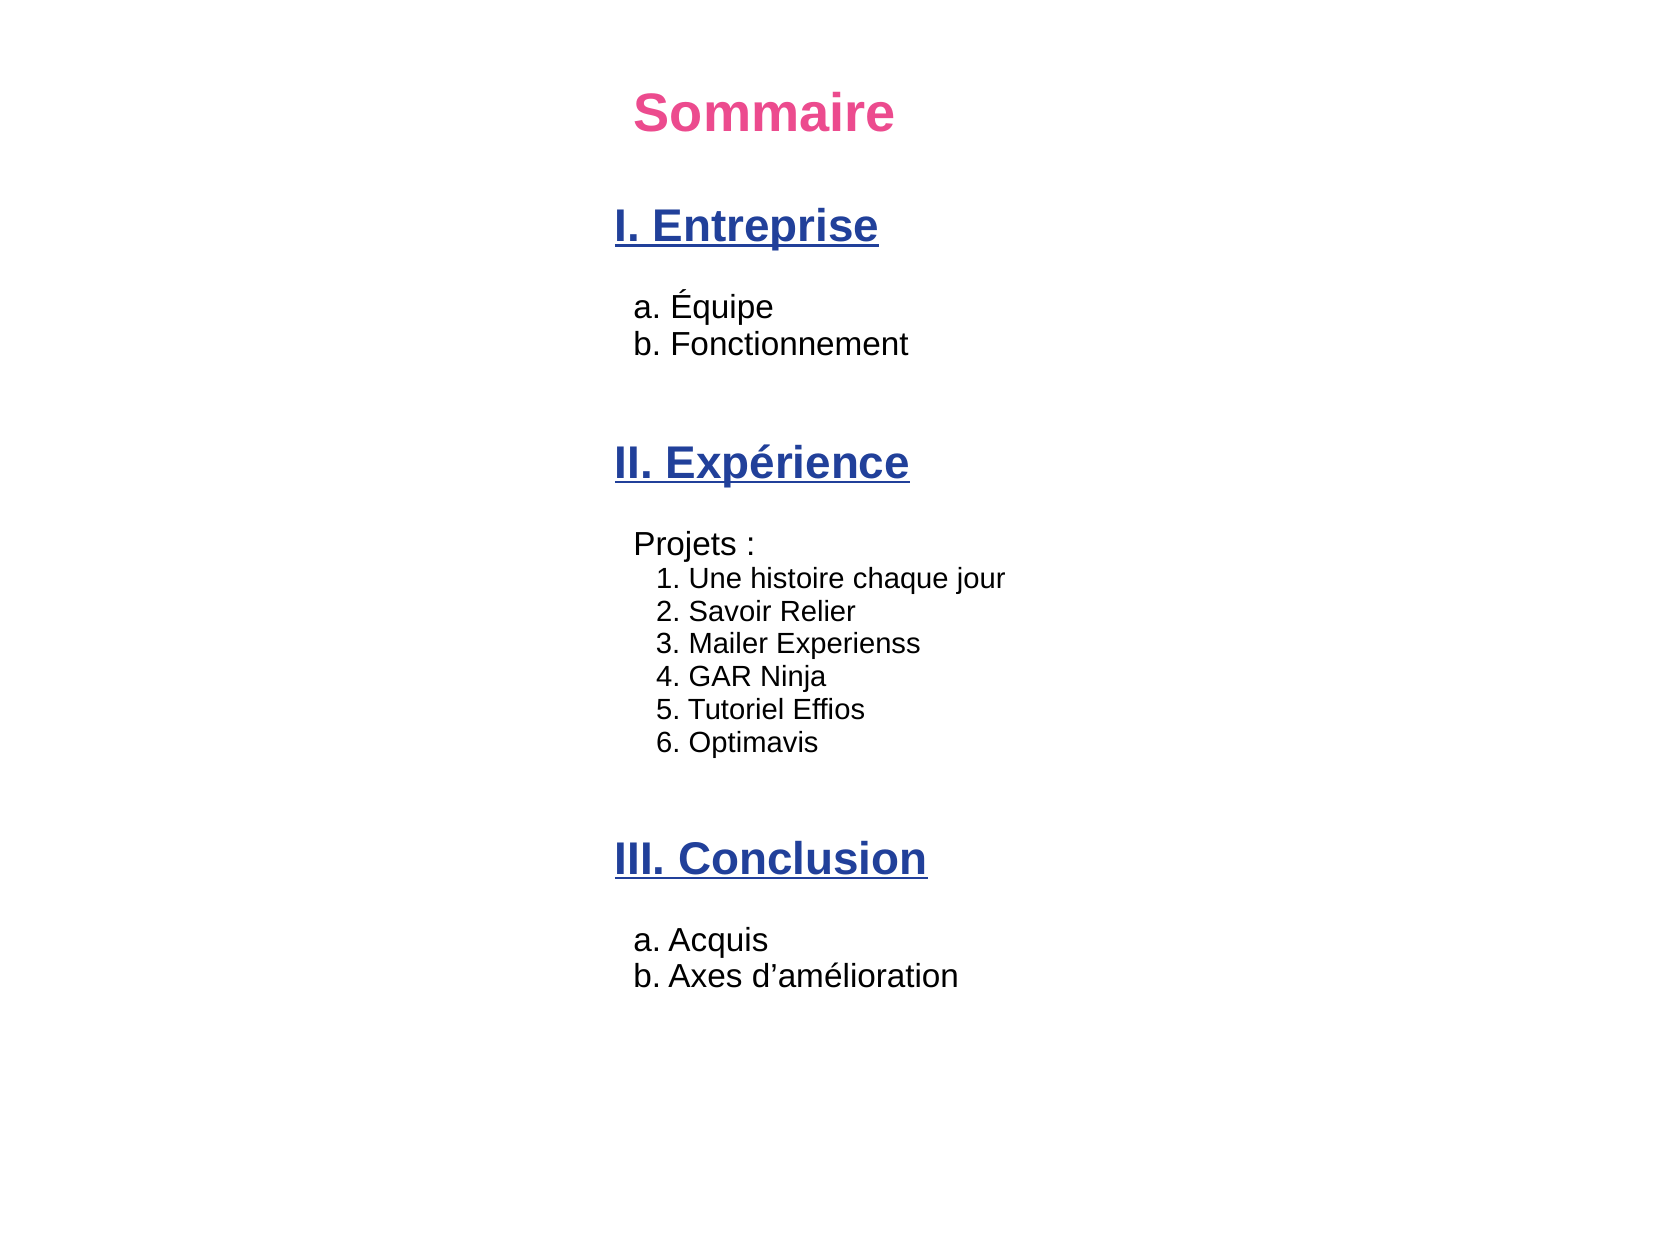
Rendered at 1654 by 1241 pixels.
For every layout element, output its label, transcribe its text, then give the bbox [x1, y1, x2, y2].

text_box Sommaire [570, 75, 961, 151]
text_box I. Entreprise a. Équipe b. Fonctionnement II. Expérience Projets : 1. Une histoire chaque jour 2. Savoir Relier 3. Mailer Experienss 4. GAR Ninja 5. Tutoriel Effios 6. Optimavis III. Conclusion a. Acquis b. Axes d’amélioration [600, 192, 1036, 1096]
